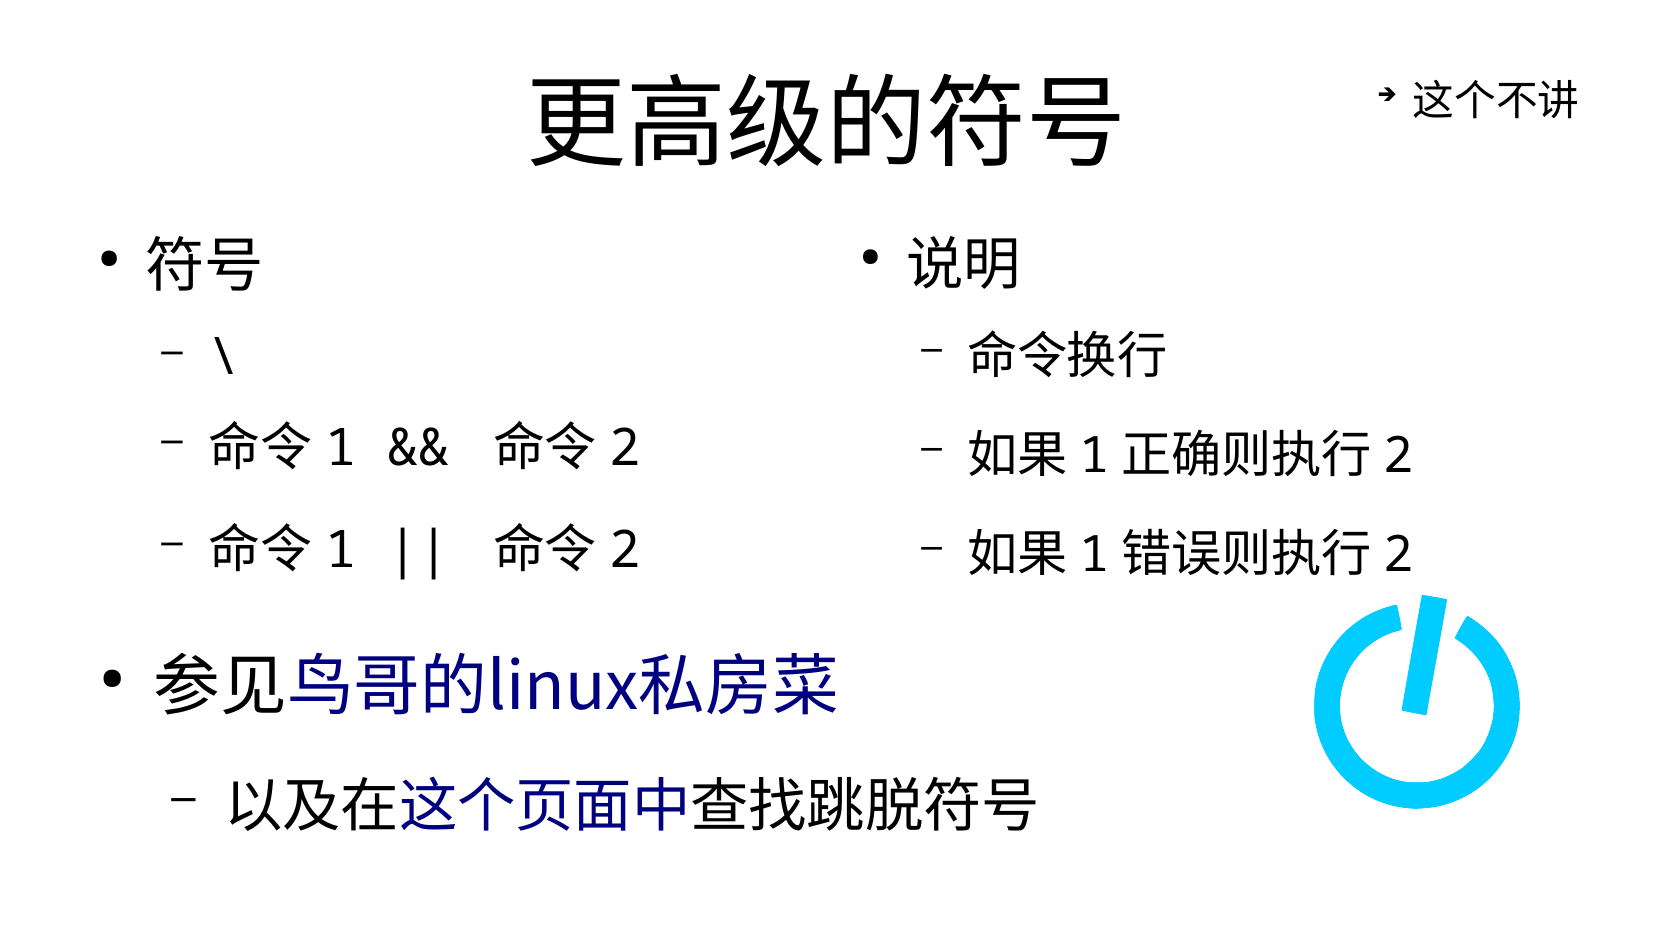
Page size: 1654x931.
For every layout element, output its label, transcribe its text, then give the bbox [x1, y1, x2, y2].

list 说明 命令换行 如果1正确则执行2 如果1错误则执行2 [845, 217, 1572, 588]
text_box 这个不讲 [1192, 59, 1595, 199]
list 参见鸟哥的linux私房菜 以及在这个页面中查找跳脱符号 [82, 617, 1571, 875]
title 更高级的符号 [82, 37, 1571, 193]
list 符号 \ 命令1 && 命令2 命令1 || 命令2 [82, 217, 809, 588]
